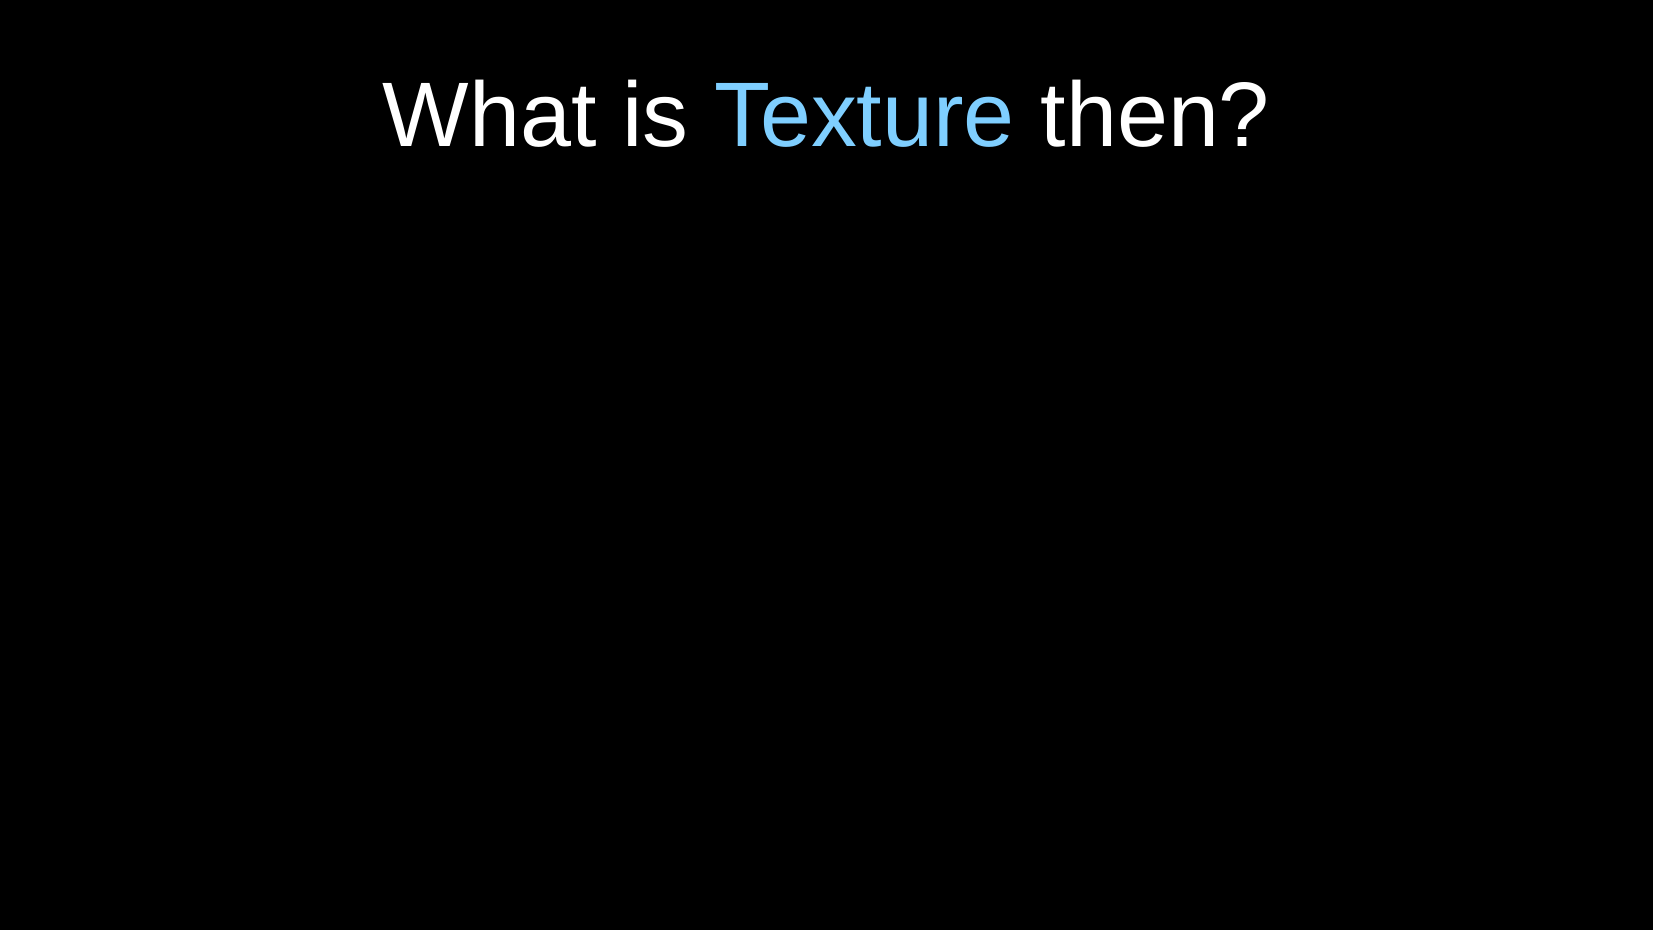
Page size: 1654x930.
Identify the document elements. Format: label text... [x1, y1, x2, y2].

title What is Texture then? [82, 37, 1571, 193]
